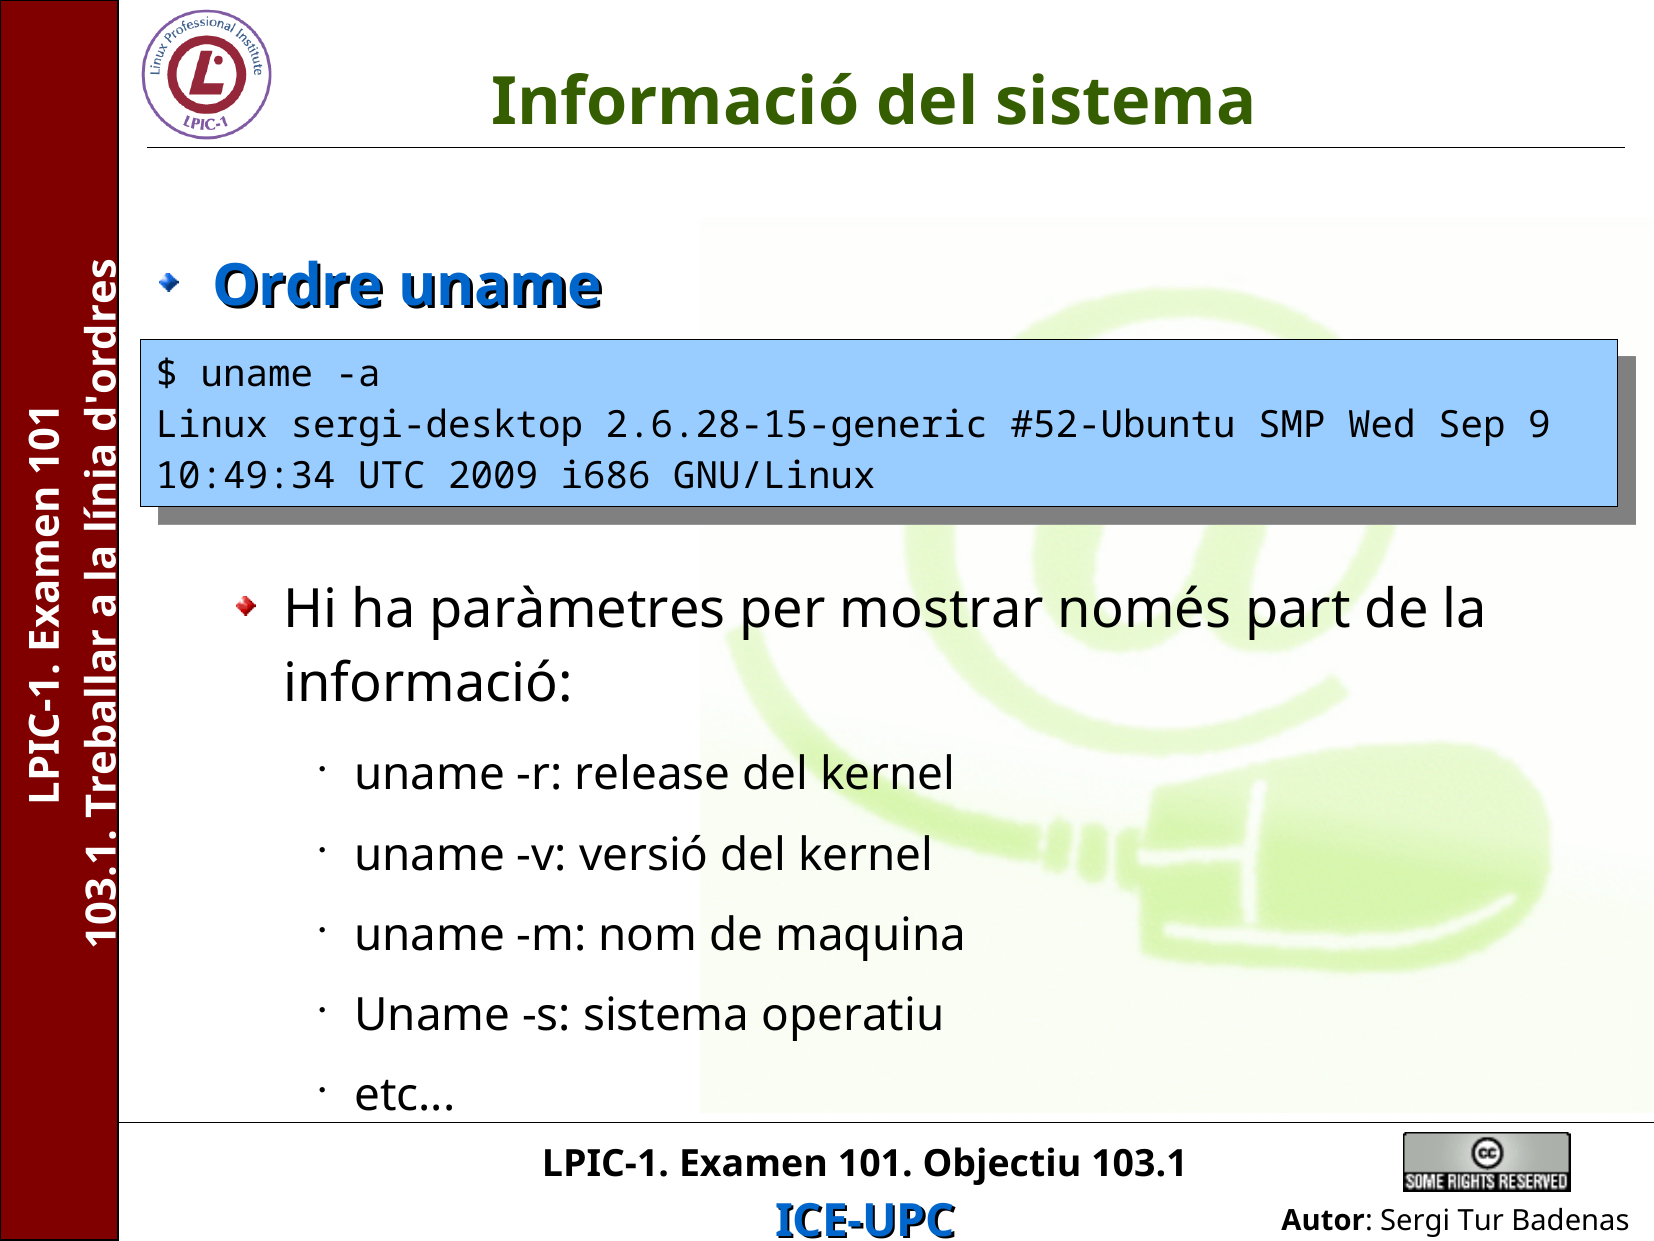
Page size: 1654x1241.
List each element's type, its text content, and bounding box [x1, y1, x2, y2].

title Informació del sistema [129, 56, 1619, 141]
picture [135, 5, 277, 56]
picture [700, 217, 1654, 1113]
picture [1403, 1132, 1571, 1192]
text_box $ uname -a Linux sergi-desktop 2.6.28-15-generic #52-Ubuntu SMP Wed Sep 9 10:49:34 UTC 2009 i686 GNU/Linux [140, 339, 1618, 490]
list Ordre uname Hi ha paràmetres per mostrar només part de la informació: uname -r: release del kernel uname -v: versió del kernel uname -m: nom de maquina Uname -s: sistema operatiu etc... [141, 507, 1630, 1078]
list Ordre uname Hi ha paràmetres per mostrar només part de la informació: uname -r: release del kernel uname -v: versió del kernel uname -m: nom de maquina Uname -s: sistema operatiu etc... [141, 242, 1630, 356]
